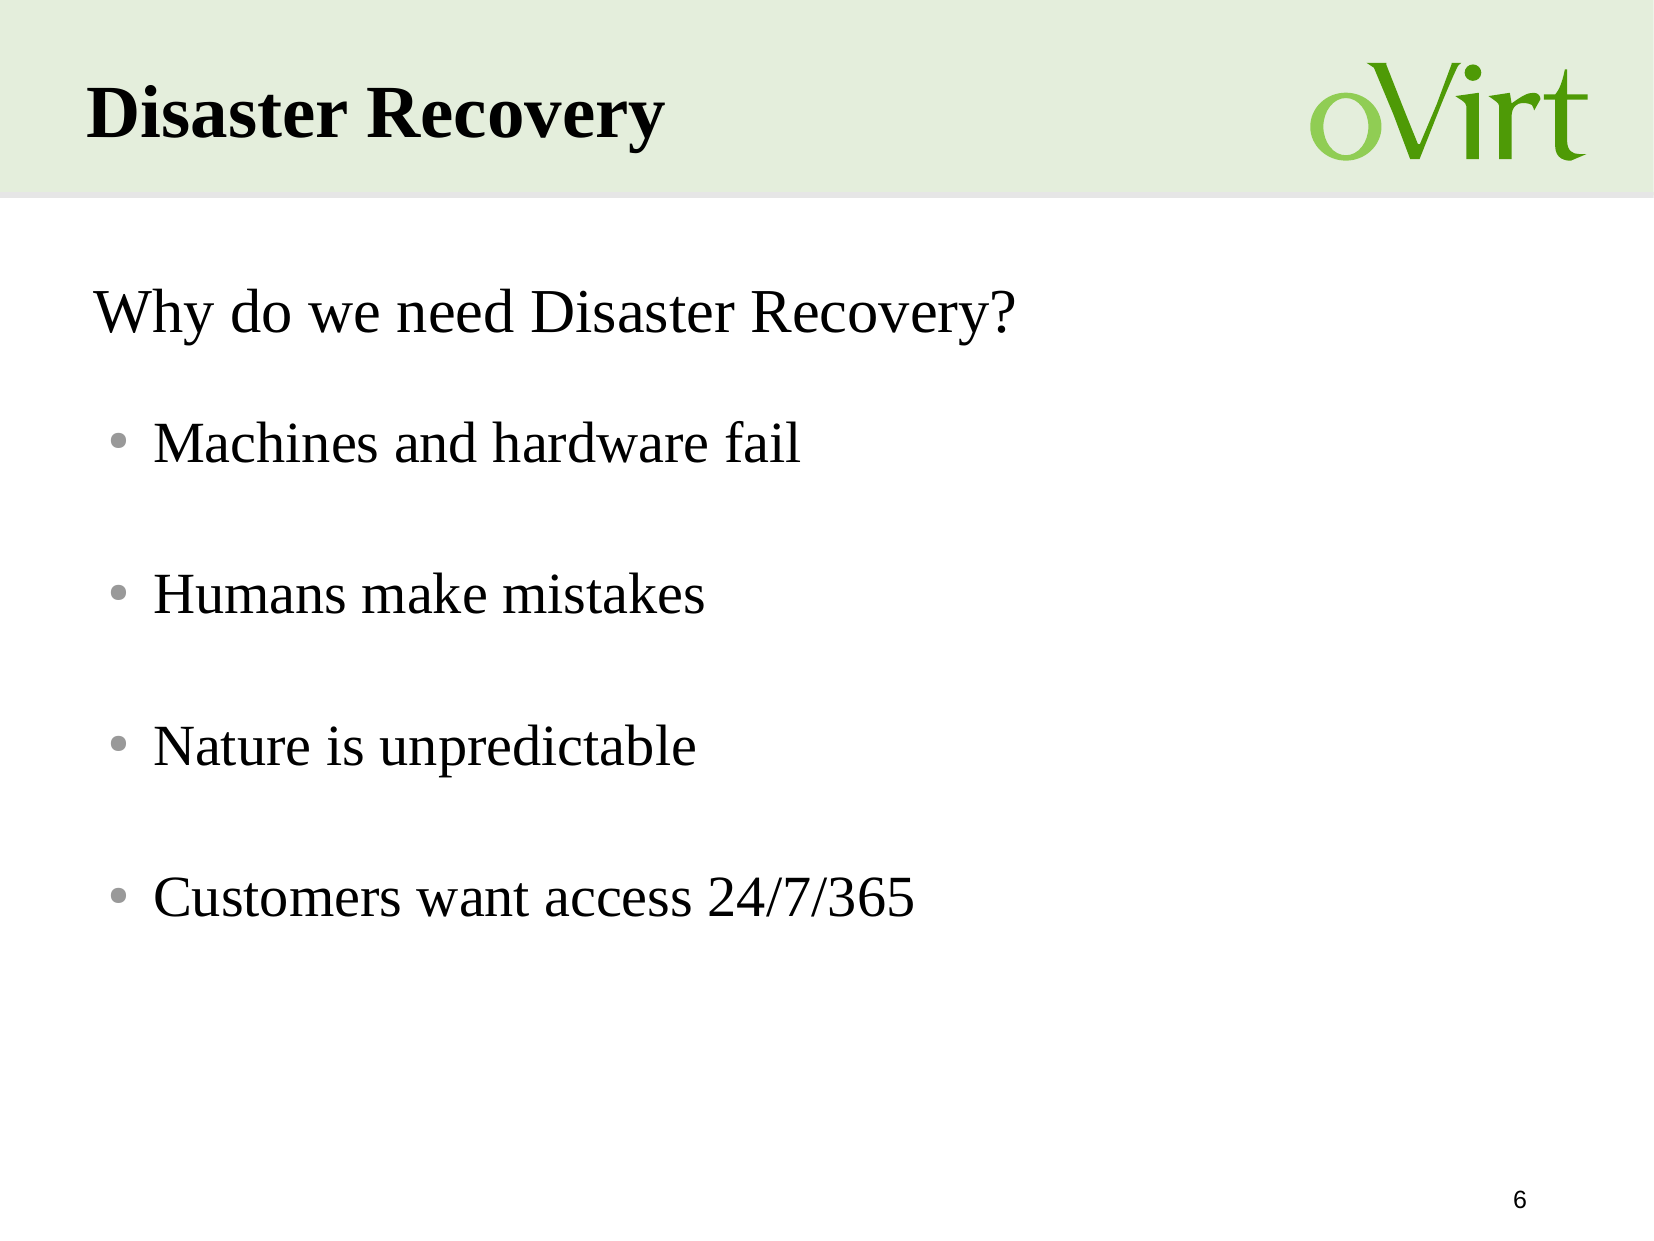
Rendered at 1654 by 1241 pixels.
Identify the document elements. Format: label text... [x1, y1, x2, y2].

list Why do we need Disaster Recovery? Machines and hardware fail Humans make mistakes Nature is unpredictable Customers want access 24/7/365 [93, 277, 1582, 968]
title Disaster Recovery [86, 36, 1307, 188]
